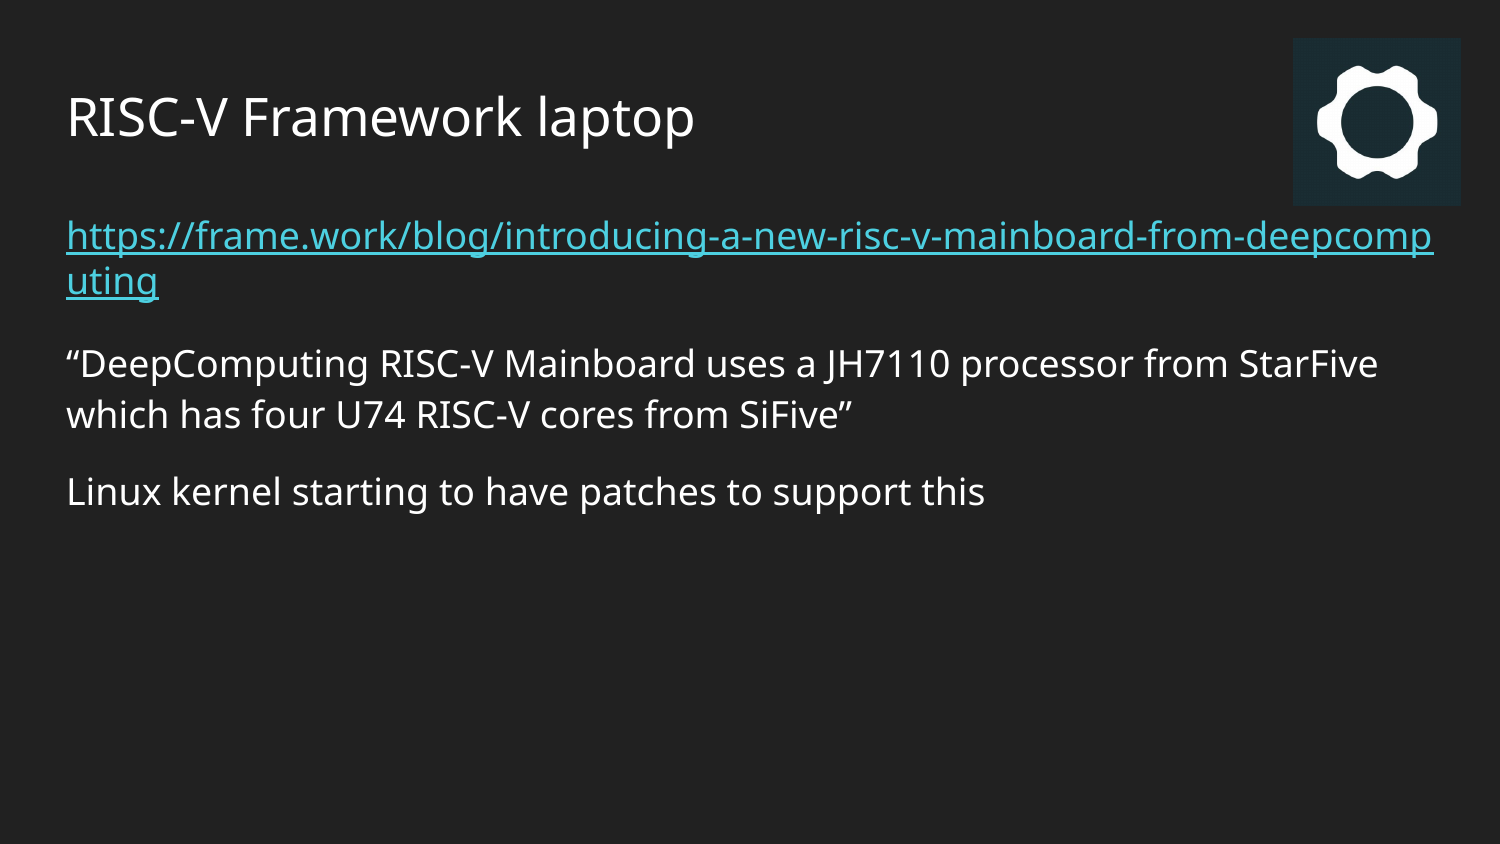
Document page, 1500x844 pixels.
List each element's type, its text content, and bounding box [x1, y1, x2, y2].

title RISC-V Framework laptop [51, 67, 1293, 162]
picture [1293, 38, 1461, 206]
list https://frame.work/blog/introducing-a-new-risc-v-mainboard-from-deepcomputing “DeepComputing RISC-V Mainboard uses a JH7110 processor from StarFive which has four U74 RISC-V cores from SiFive” Linux kernel starting to have patches to support this [51, 189, 1449, 809]
